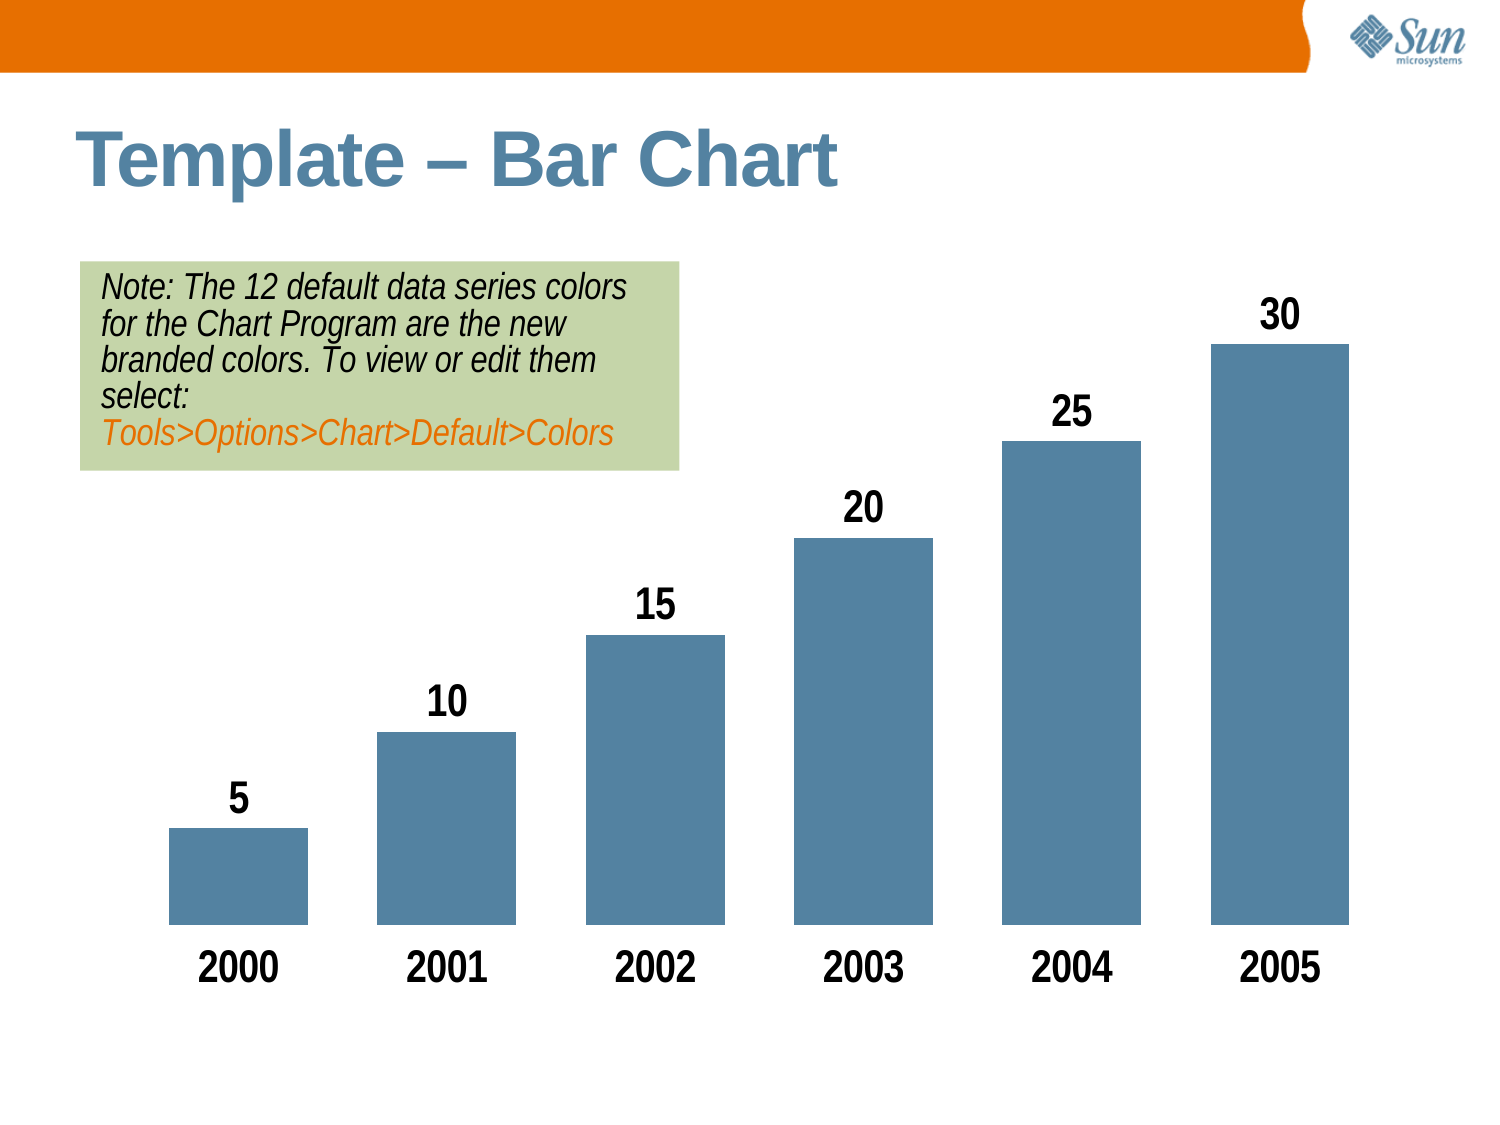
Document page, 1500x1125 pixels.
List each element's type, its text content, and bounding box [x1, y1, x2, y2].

title Template – Bar Chart [75, 122, 1438, 228]
picture [0, 0, 1500, 75]
text_box Note: The 12 default data series colors for the Chart Program are the new branded colors. To view or edit them select: Tools>Options>Chart>Default>Colors [80, 261, 680, 471]
chart [108, 226, 1411, 1008]
